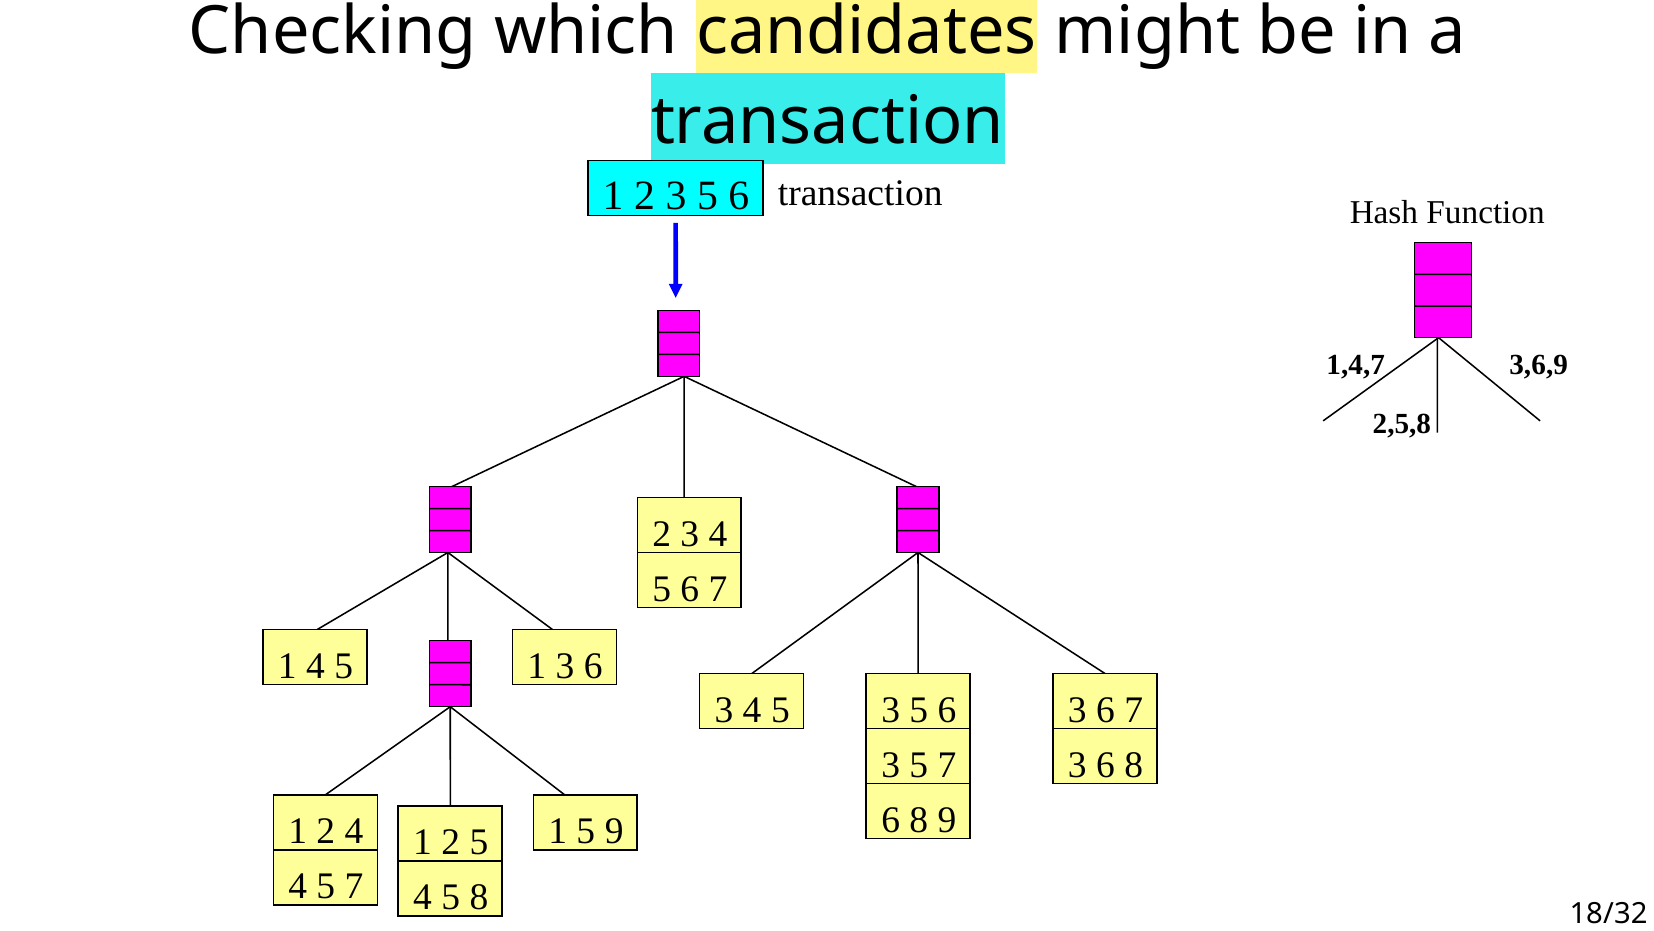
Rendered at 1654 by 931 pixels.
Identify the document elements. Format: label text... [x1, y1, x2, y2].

text_box 2,5,8 [1357, 397, 1447, 448]
text_box [897, 486, 939, 507]
text_box 6 8 9 [866, 787, 972, 848]
text_box 5 6 7 [637, 556, 743, 617]
text_box 1,4,7 [1311, 337, 1401, 388]
text_box 3 4 5 [699, 677, 805, 738]
text_box [658, 334, 700, 353]
text_box [512, 629, 617, 633]
text_box [1053, 673, 1158, 677]
text_box [699, 673, 804, 677]
text_box [637, 497, 742, 501]
text_box [273, 849, 378, 853]
text_box [398, 860, 503, 864]
text_box 4 5 7 [273, 853, 379, 914]
text_box [429, 640, 471, 661]
text_box [273, 794, 378, 798]
text_box 1 3 6 [512, 633, 618, 694]
text_box 1 4 5 [263, 633, 369, 694]
text_box [429, 532, 471, 553]
text_box 3,6,9 [1494, 337, 1584, 388]
text_box 3 6 8 [1053, 732, 1159, 793]
text_box [429, 486, 471, 507]
text_box [658, 356, 700, 377]
text_box 1 2 4 [273, 798, 379, 853]
text_box [1053, 728, 1158, 732]
text_box 1,4,7 [1372, 367, 1401, 388]
text_box [429, 686, 471, 707]
text_box [897, 510, 939, 529]
text_box [1414, 276, 1472, 305]
text_box [533, 794, 638, 798]
text_box [1414, 307, 1472, 338]
text_box 4 5 8 [398, 864, 504, 925]
text_box [658, 310, 700, 331]
text_box [897, 532, 939, 553]
text_box 3 5 7 [866, 732, 972, 787]
text_box 1 2 3 5 6 [587, 160, 765, 226]
text_box [263, 629, 367, 633]
text_box [866, 728, 970, 732]
text_box Hash Function [1334, 183, 1561, 238]
text_box [637, 552, 742, 556]
text_box [866, 783, 970, 787]
text_box [1414, 242, 1472, 273]
title Checking which candidates might be in a transaction [8, 16, 1648, 129]
text_box 2 3 4 [637, 501, 743, 556]
text_box [866, 673, 970, 677]
text_box [429, 510, 471, 529]
text_box 3 5 6 [866, 677, 972, 732]
text_box transaction [763, 160, 958, 221]
text_box [398, 805, 503, 809]
text_box [429, 664, 471, 683]
text_box 1 2 5 [398, 809, 504, 864]
text_box 3 6 7 [1053, 677, 1159, 732]
text_box 1 5 9 [533, 798, 639, 859]
